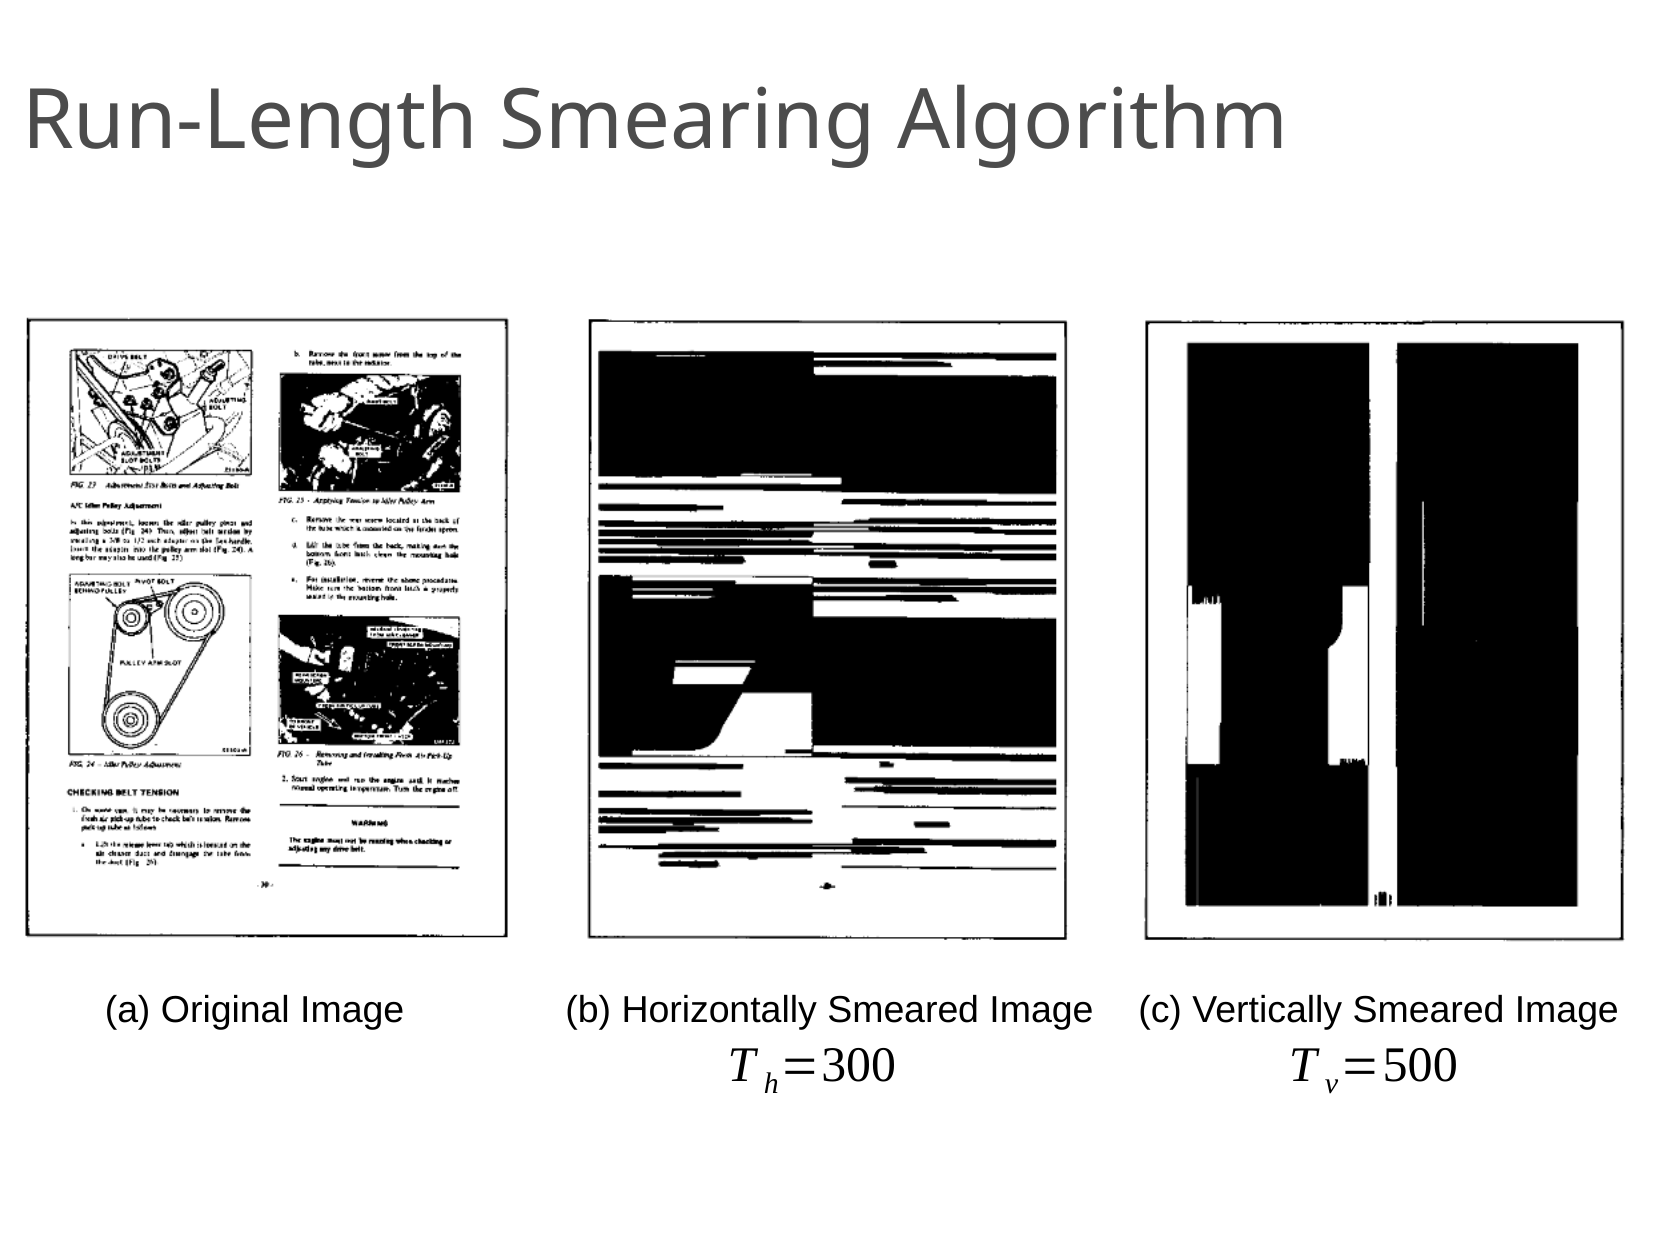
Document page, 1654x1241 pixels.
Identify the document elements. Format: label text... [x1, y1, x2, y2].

text_box (c) Vertically Smeared Image [1123, 981, 1634, 1038]
title Run-Length Smearing Algorithm [22, 26, 1654, 205]
text_box (a) Original Image [90, 981, 420, 1038]
chart [1282, 1037, 1464, 1101]
picture [23, 314, 1629, 944]
chart [721, 1037, 903, 1101]
text_box (b) Horizontally Smeared Image [550, 981, 1109, 1038]
